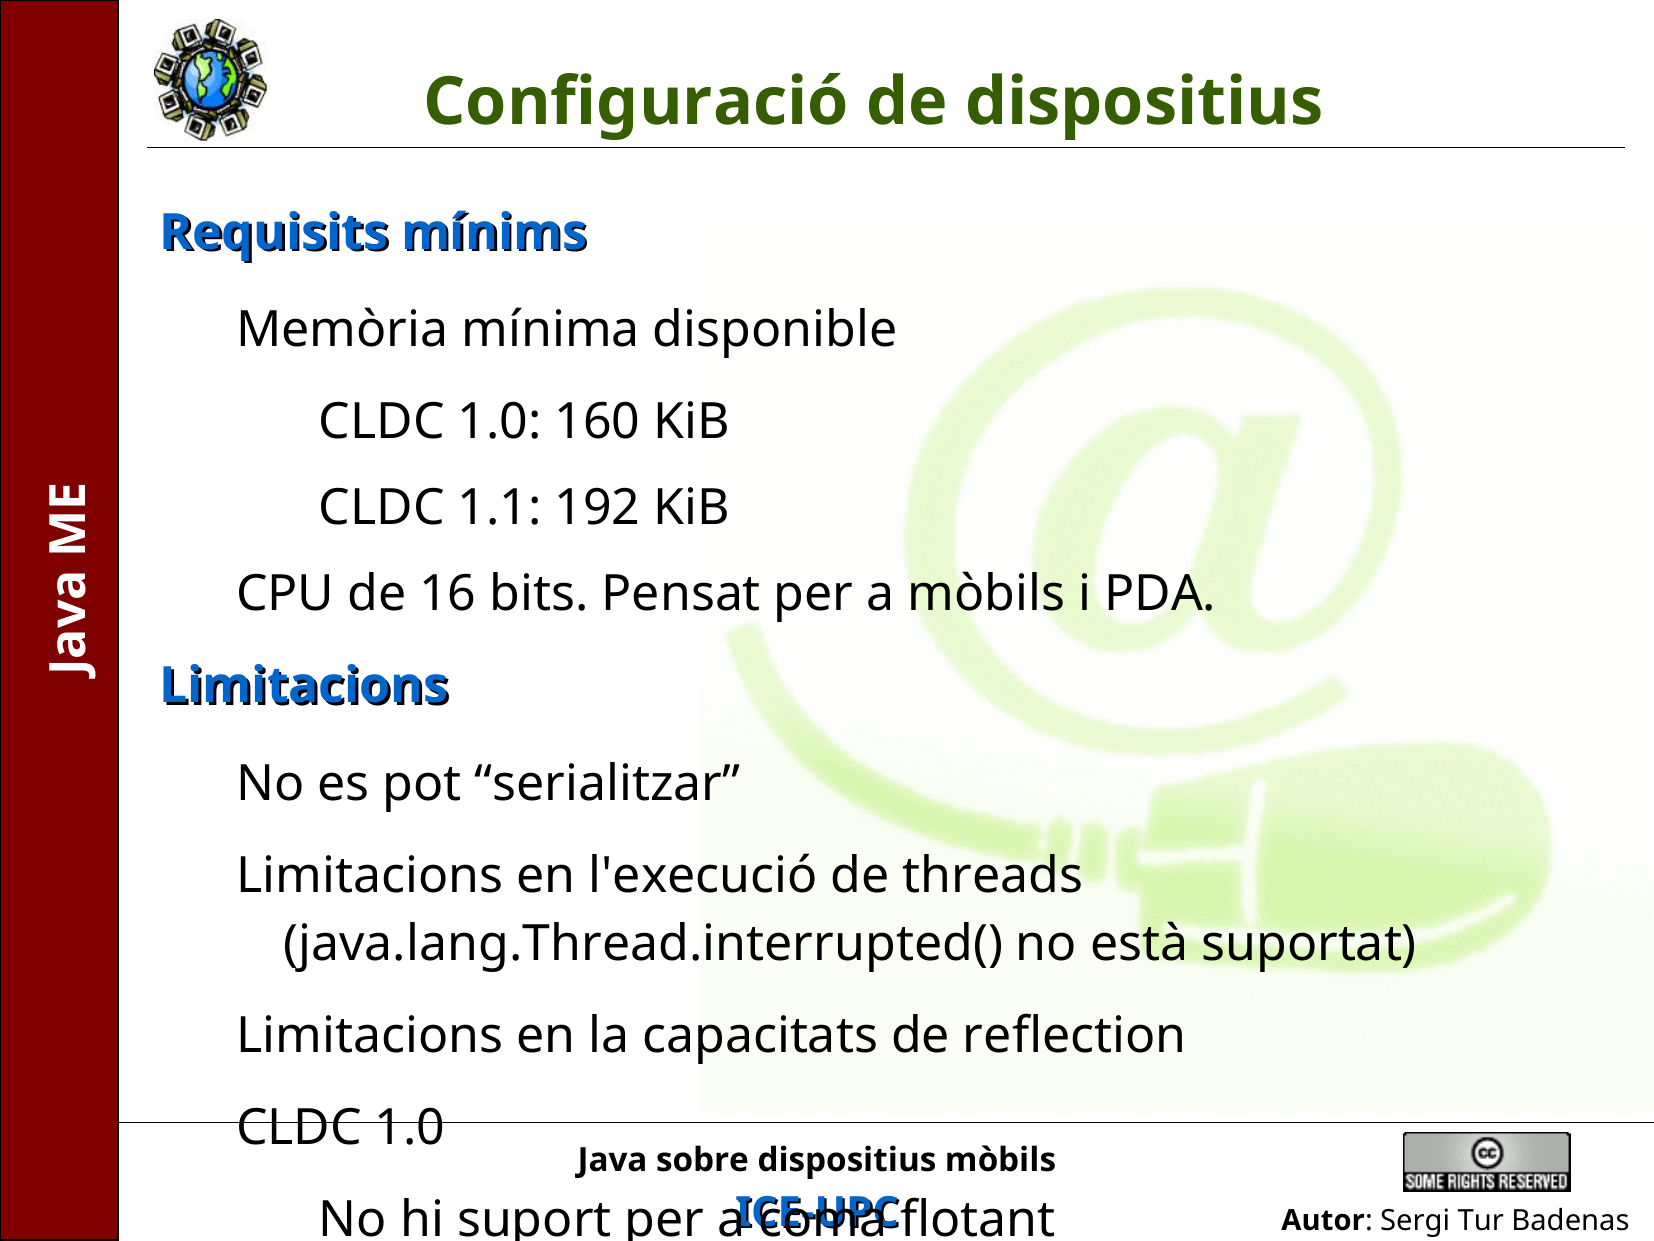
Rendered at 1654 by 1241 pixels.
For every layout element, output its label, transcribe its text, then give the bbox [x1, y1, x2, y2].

picture [154, 19, 268, 56]
list Requisits mínims Memòria mínima disponible CLDC 1.0: 160 KiB CLDC 1.1: 192 KiB CPU de 16 bits. Pensat per a mòbils i PDA. Limitacions No es pot “serialitzar” Limitacions en l'execució de threads (java.lang.Thread.interrupted() no està suportat) Limitacions en la capacitats de reflection CLDC 1.0 No hi suport per a coma flotant ... [141, 195, 1630, 1100]
picture [1403, 1132, 1571, 1192]
title Configuració de dispositius [129, 56, 1619, 141]
picture [700, 217, 1654, 1113]
